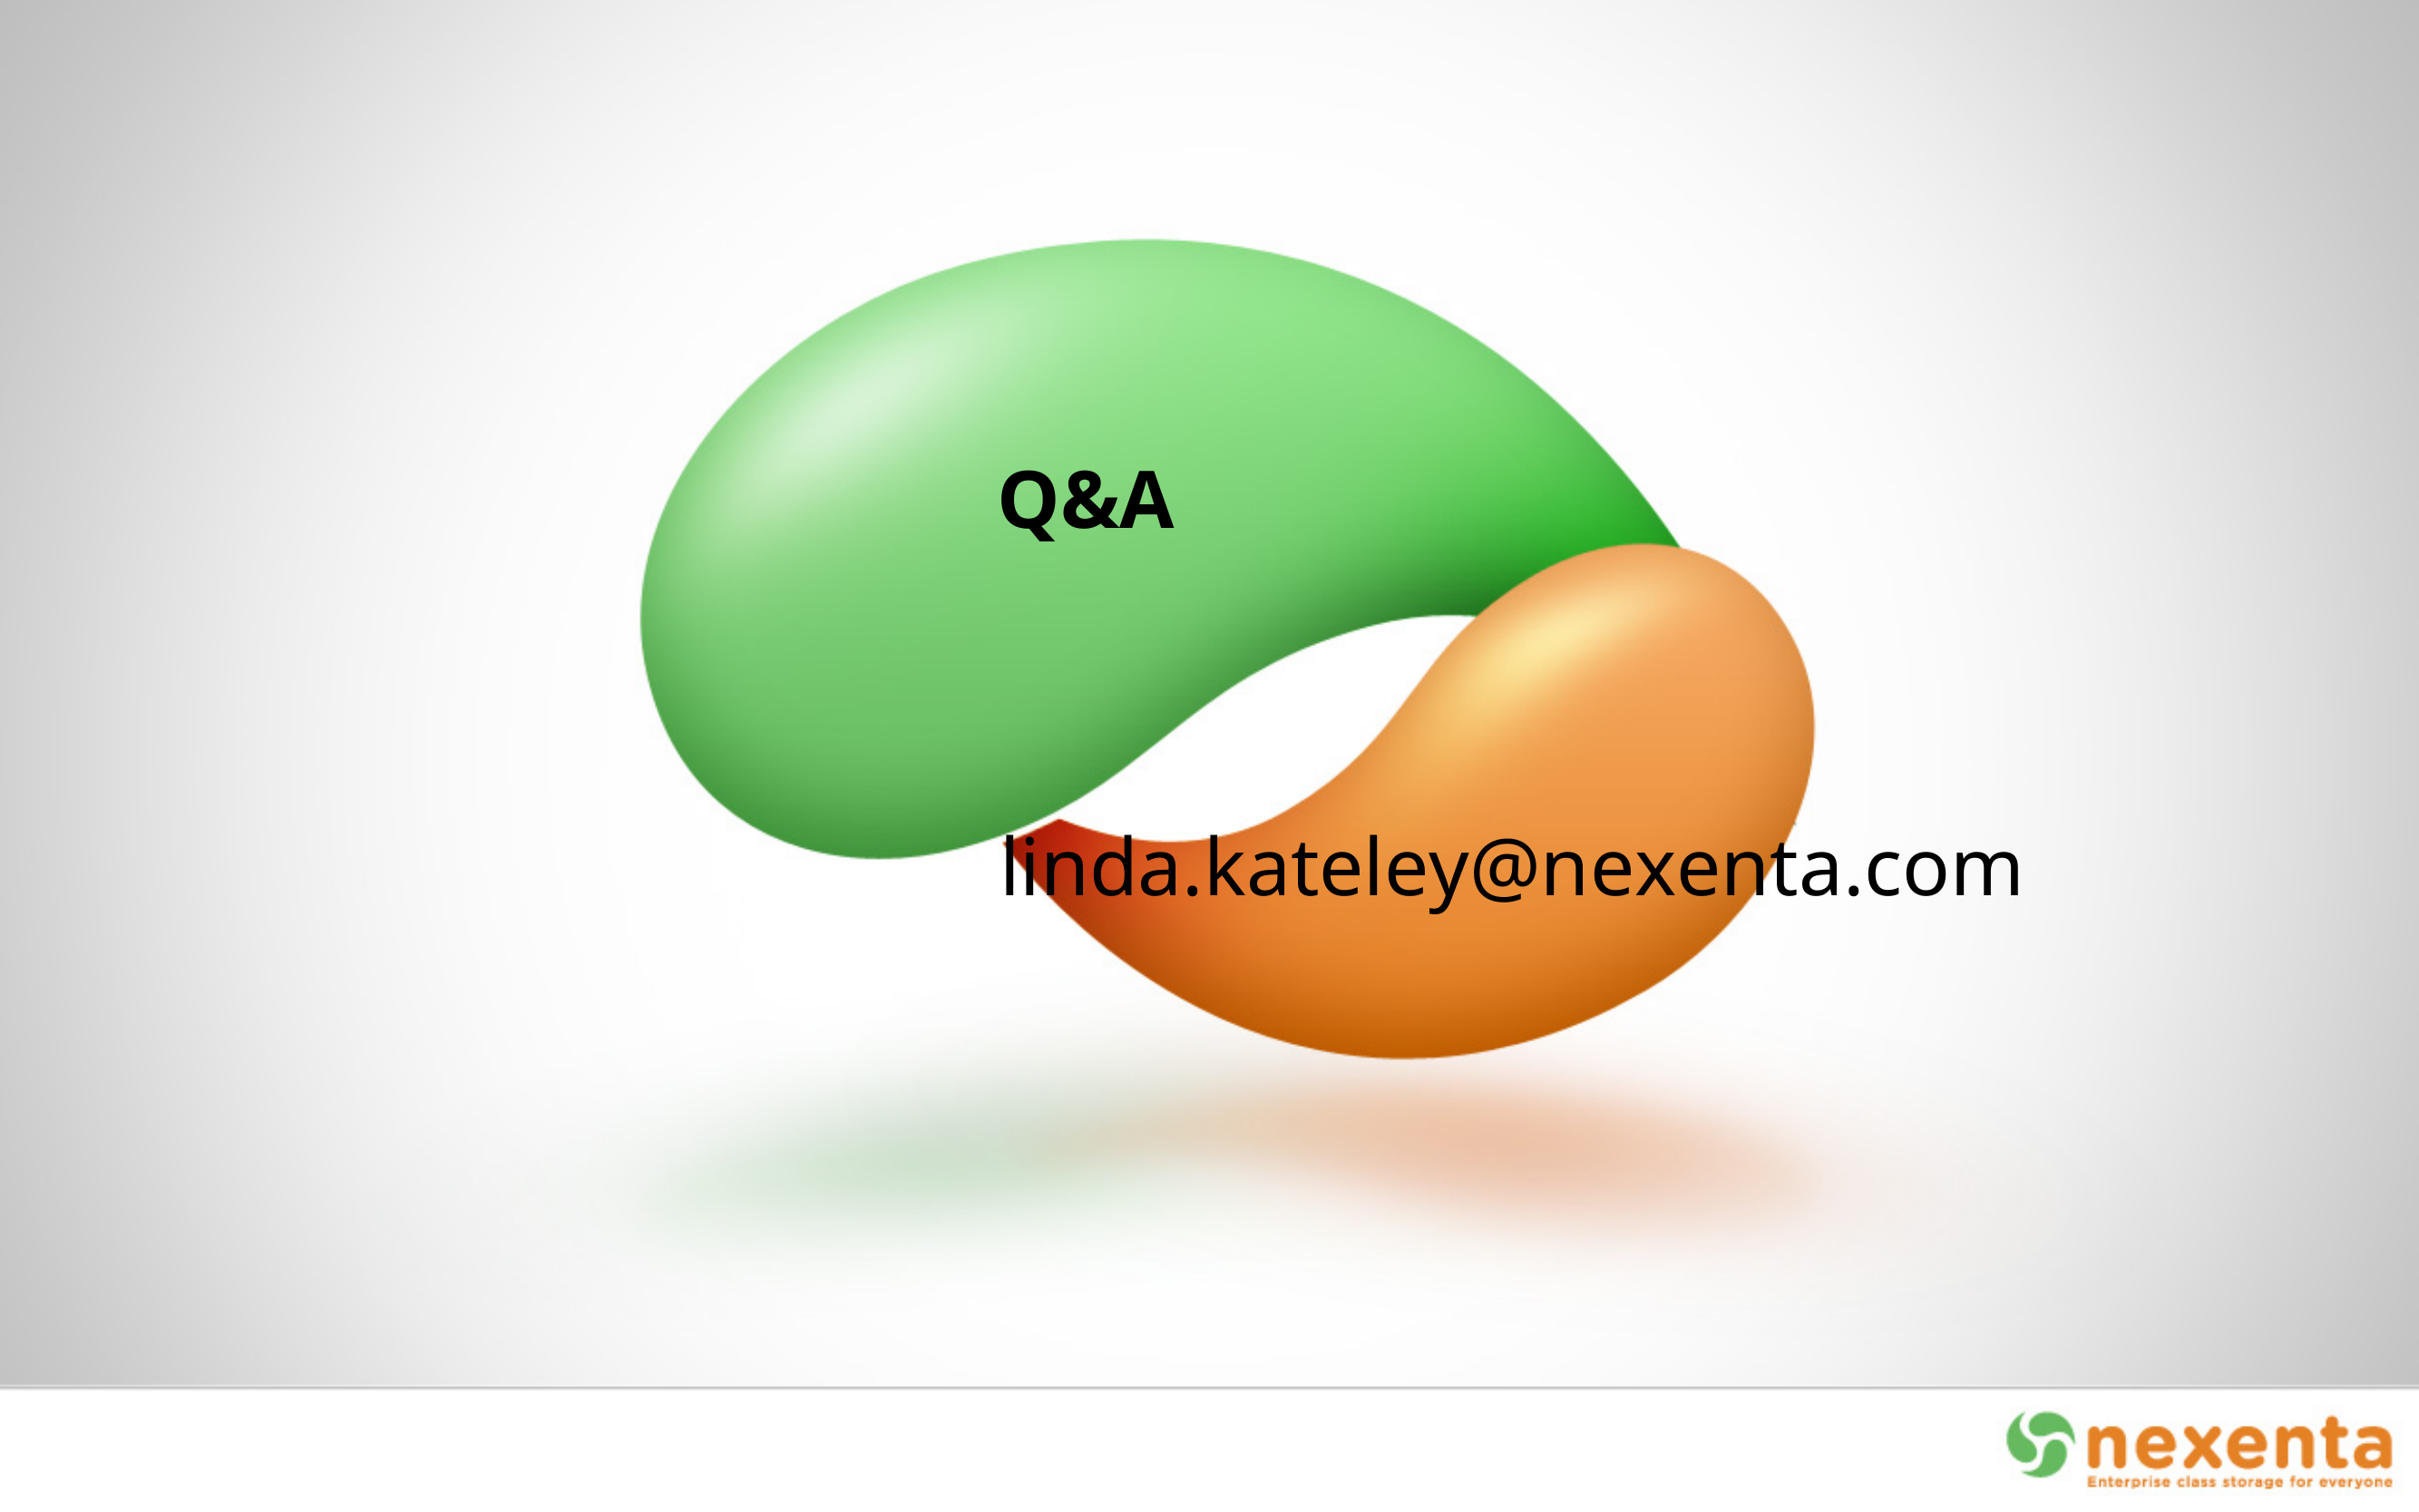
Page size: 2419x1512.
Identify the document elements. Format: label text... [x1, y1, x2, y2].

text_box linda.kateley@nexenta.com [986, 809, 1896, 919]
text_box Q&A [782, 442, 1390, 784]
picture [0, 0, 2419, 1512]
